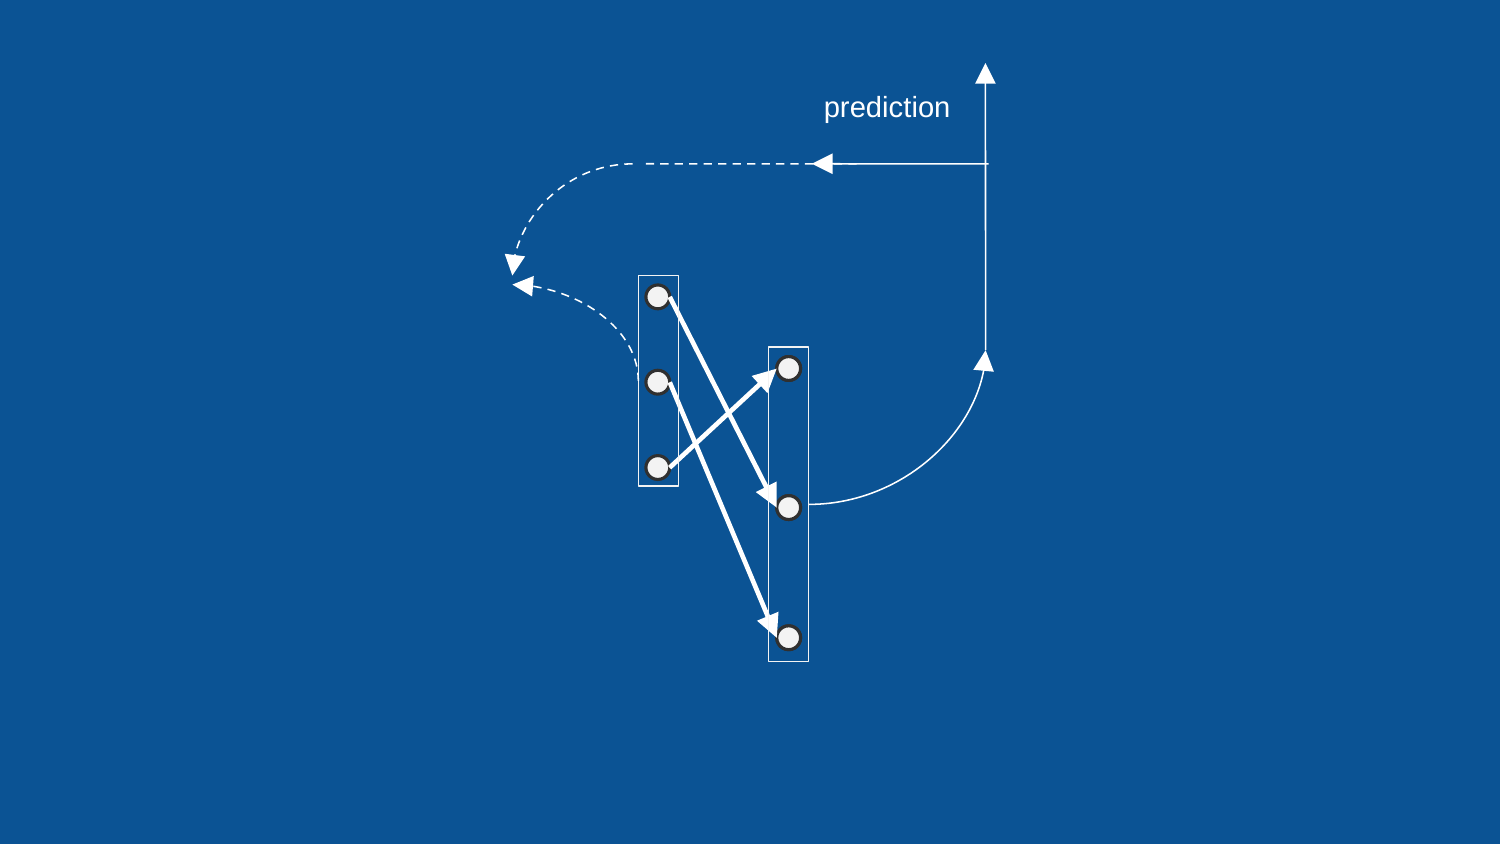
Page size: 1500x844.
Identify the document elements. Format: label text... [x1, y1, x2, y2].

text_box [776, 495, 801, 520]
text_box [645, 370, 670, 395]
text_box [776, 625, 801, 650]
text_box prediction [808, 73, 978, 140]
text_box [645, 284, 670, 309]
text_box [645, 455, 670, 480]
text_box [776, 356, 801, 381]
